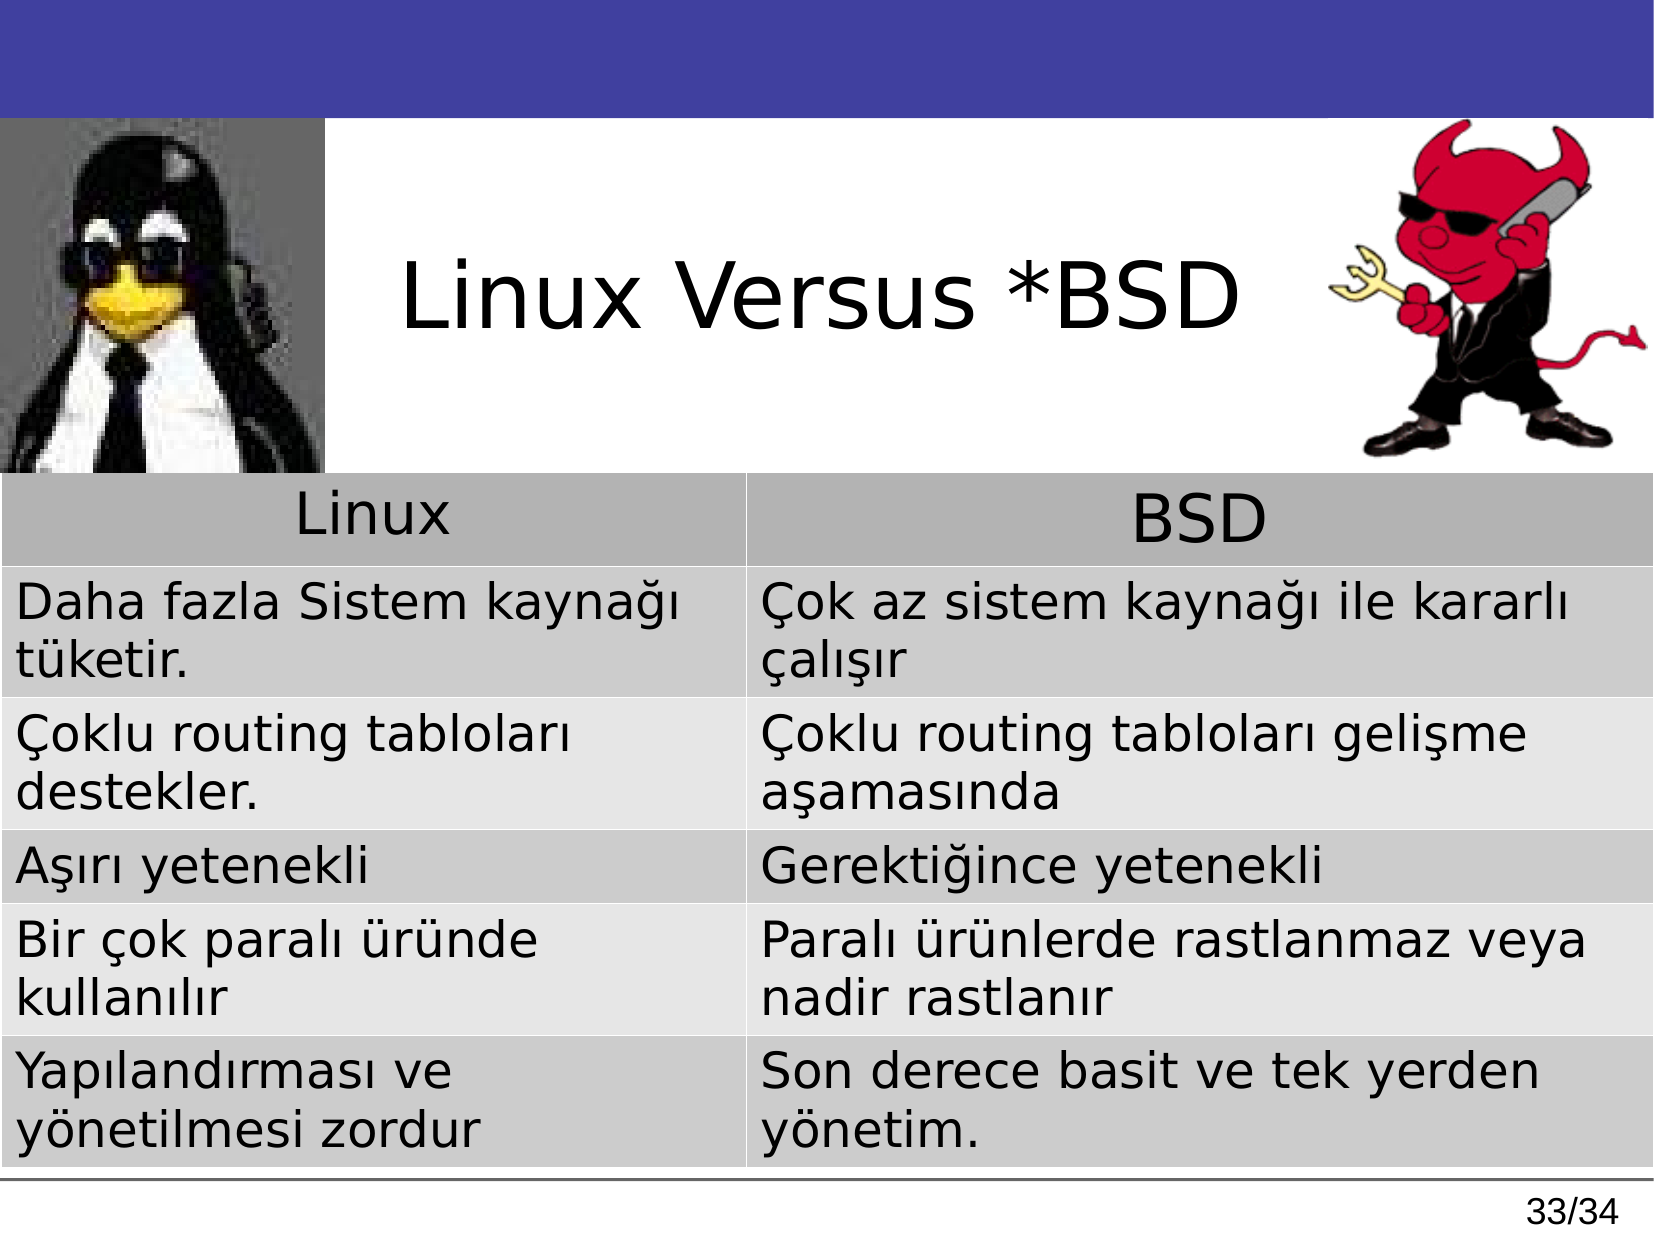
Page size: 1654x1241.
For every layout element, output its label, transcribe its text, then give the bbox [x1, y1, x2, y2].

table_cell Son derece basit ve tek yerden yönetim. [747, 1036, 1653, 1167]
table_cell Bir çok paralı üründe kullanılır [2, 904, 746, 1035]
table_cell Daha fazla Sistem kaynağı tüketir. [2, 567, 746, 697]
table_cell Çok az sistem kaynağı ile kararlı çalışır [747, 567, 1653, 697]
table_cell Aşırı yetenekli [2, 830, 746, 903]
text_box Linux Versus *BSD [354, 236, 1323, 359]
table_cell Gerektiğince yetenekli [747, 830, 1653, 903]
table_header Linux [2, 473, 746, 566]
table_cell Çoklu routing tabloları gelişme aşamasında [747, 698, 1653, 829]
text_box <number>/34 [1511, 1183, 1654, 1241]
table_cell Çoklu routing tabloları destekler. [2, 698, 746, 829]
table_header BSD [747, 473, 1653, 566]
table_cell Paralı ürünlerde rastlanmaz veya nadir rastlanır [747, 904, 1653, 1035]
picture [1328, 118, 1648, 473]
table_cell Yapılandırması ve yönetilmesi zordur [2, 1036, 746, 1167]
picture [0, 118, 325, 473]
